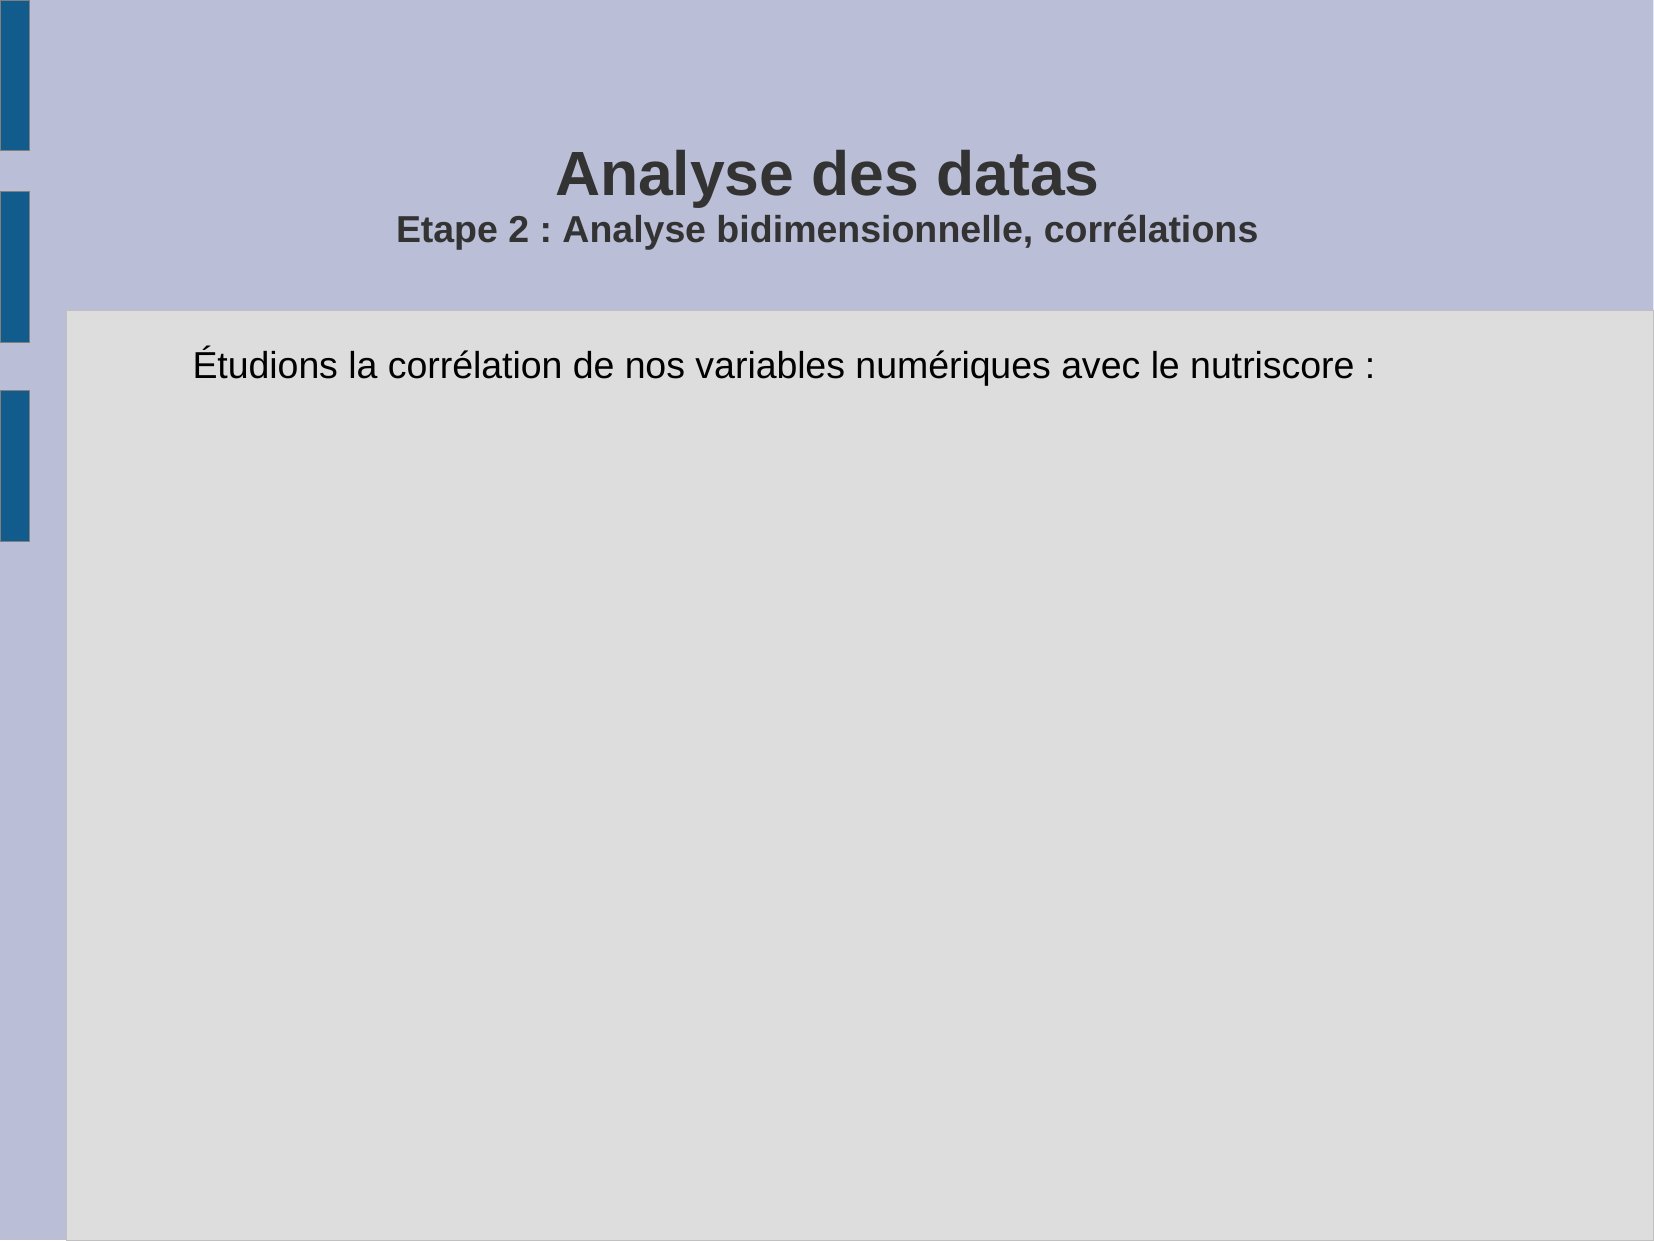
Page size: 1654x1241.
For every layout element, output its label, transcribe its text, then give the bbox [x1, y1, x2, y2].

list Étudions la corrélation de nos variables numériques avec le nutriscore : [121, 344, 1534, 1127]
title Analyse des datas Etape 2 : Analyse bidimensionnelle, corrélations [121, 91, 1534, 299]
